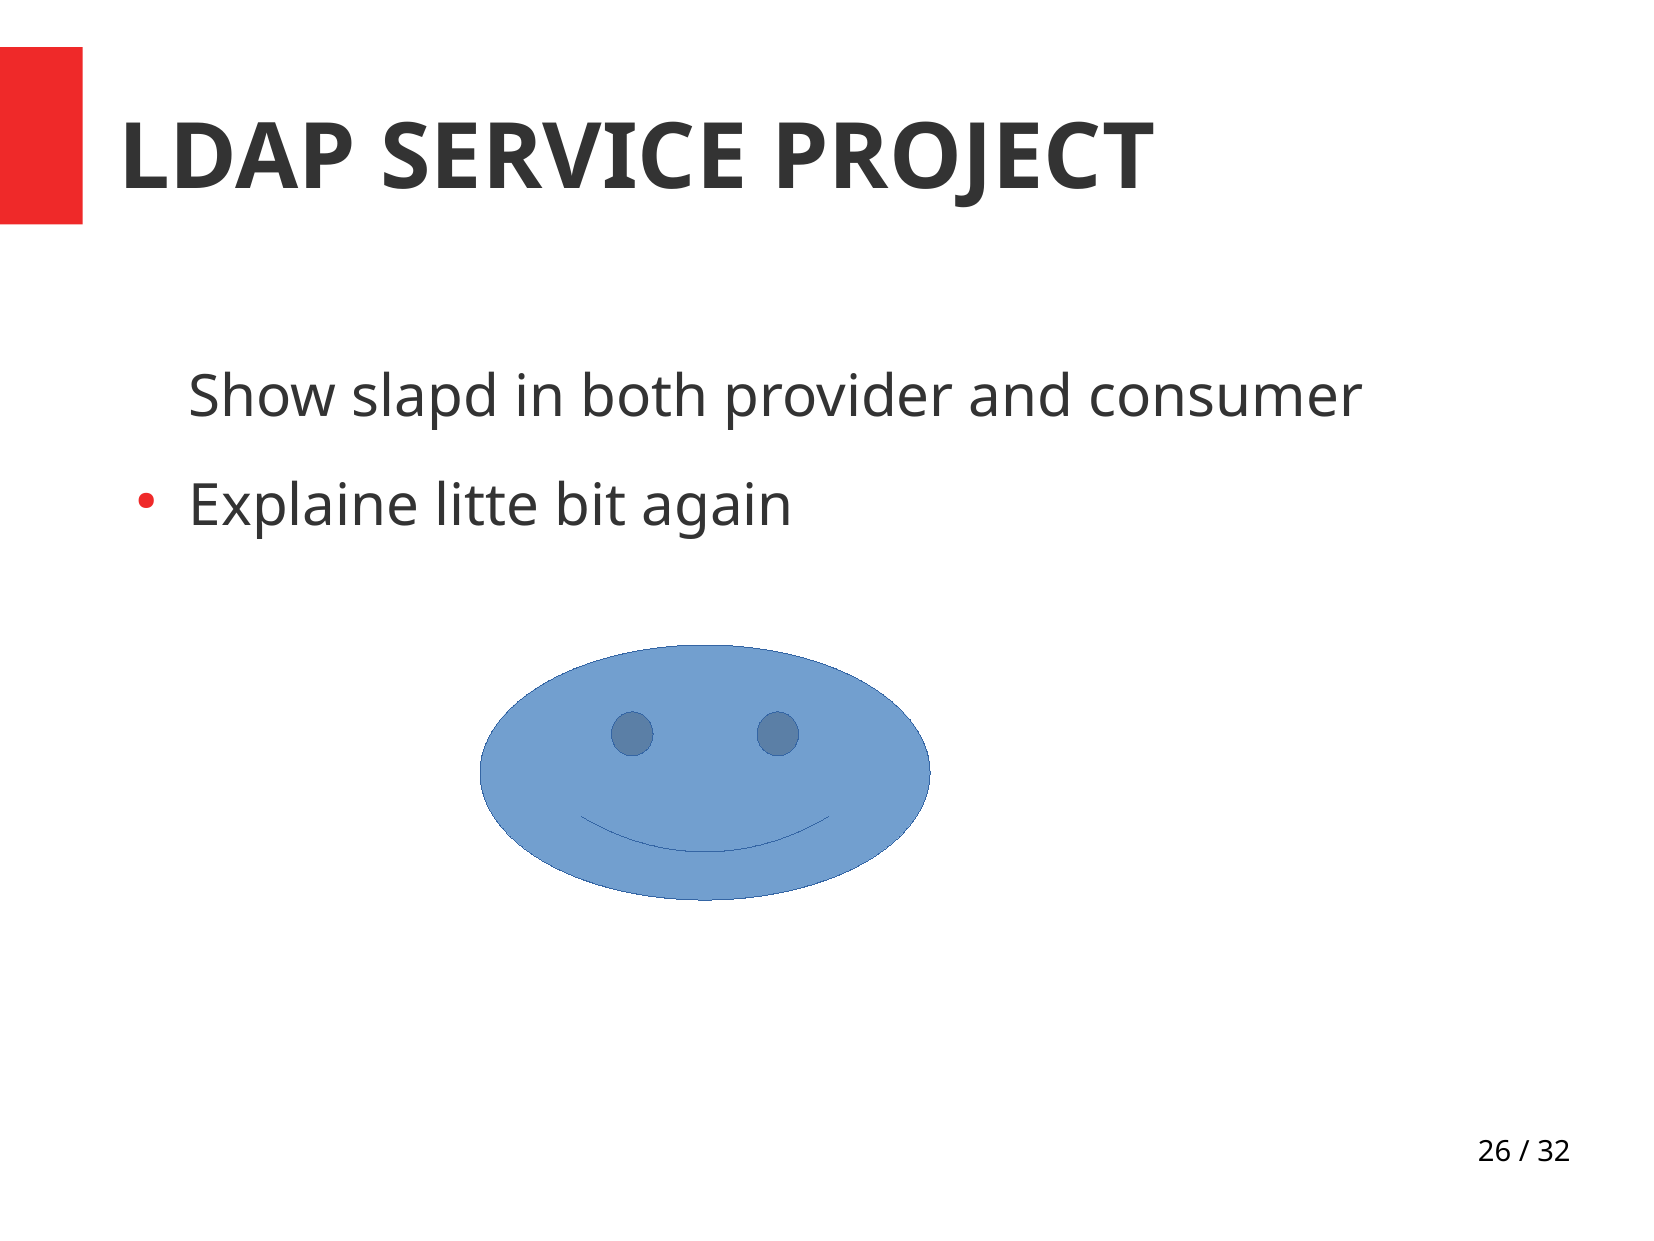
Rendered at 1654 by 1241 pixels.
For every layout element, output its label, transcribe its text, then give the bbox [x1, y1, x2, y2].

list Show slapd in both provider and consumer Explaine litte bit again [118, 354, 1536, 1074]
title LDAP SERVICE PROJECT [118, 49, 1571, 257]
text_box [480, 645, 931, 901]
